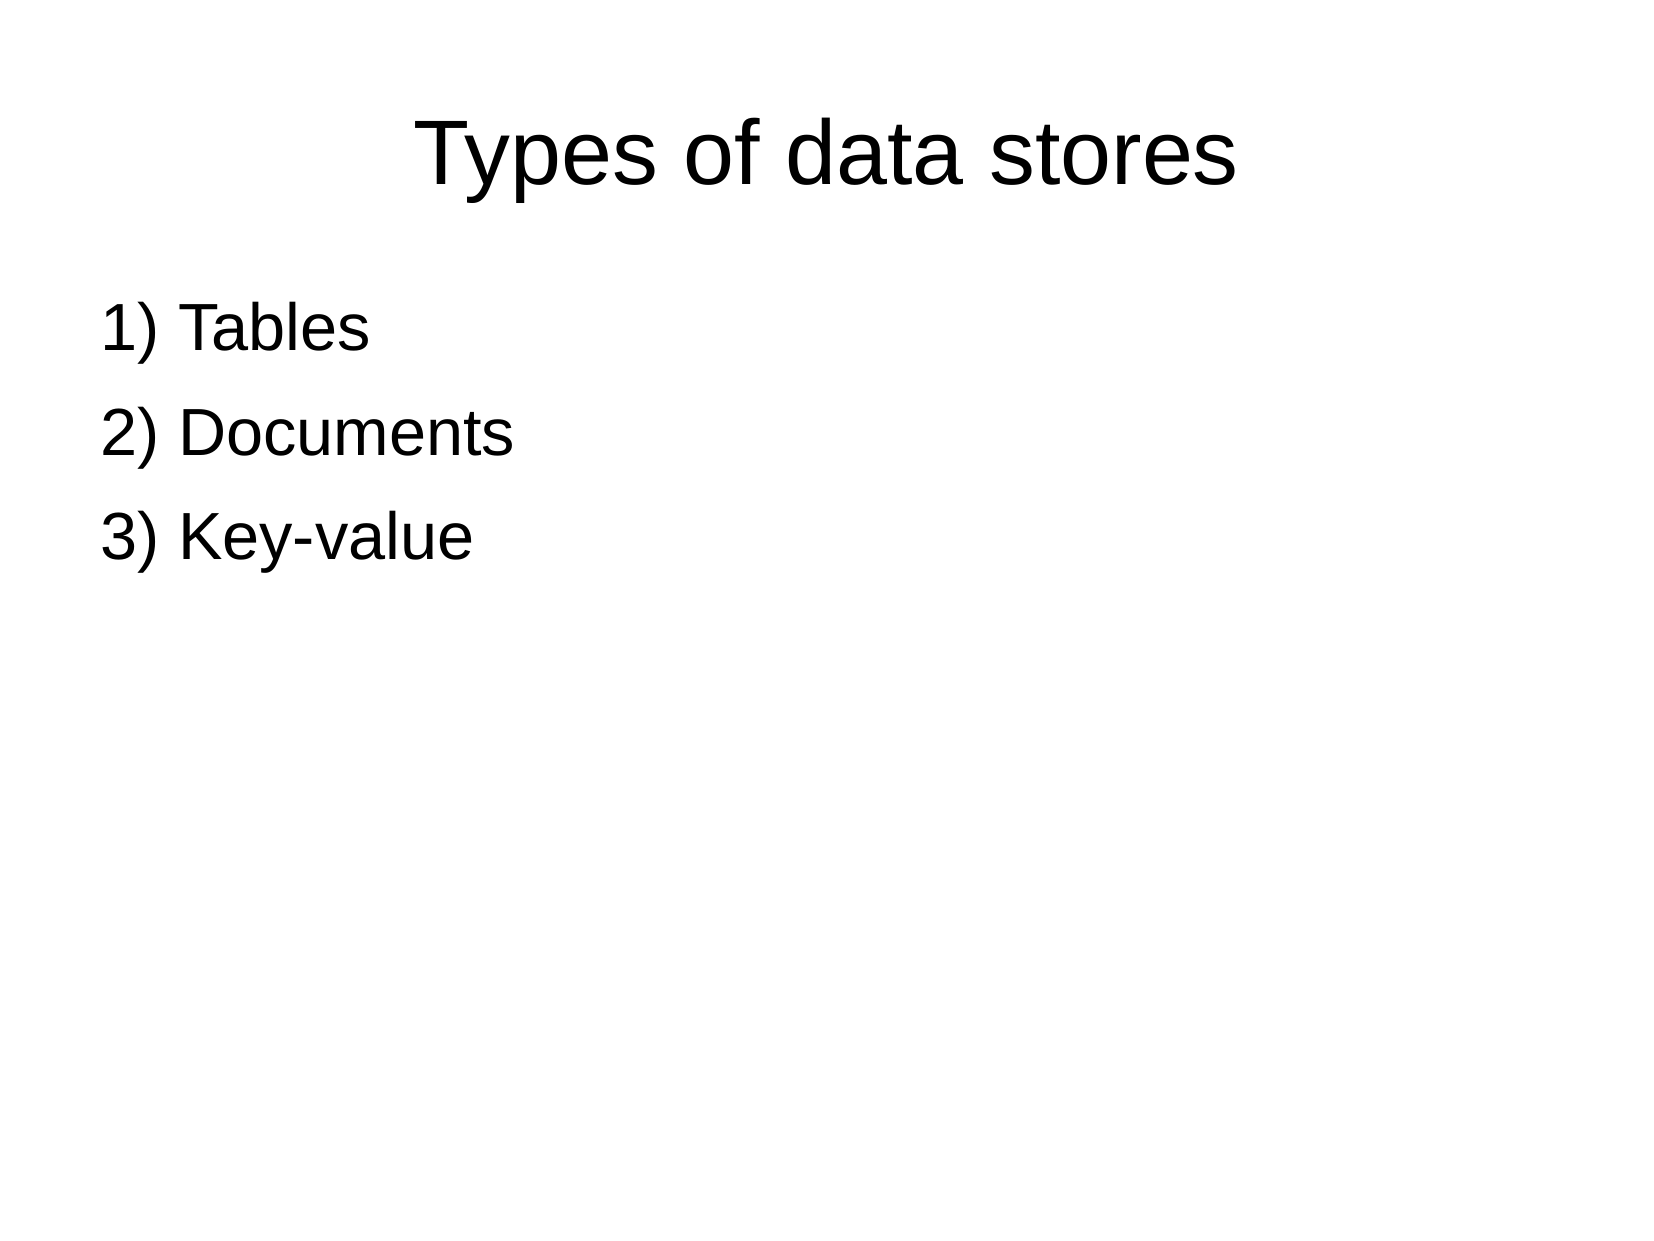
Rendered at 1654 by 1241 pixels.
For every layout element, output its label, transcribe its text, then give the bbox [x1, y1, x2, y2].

list Tables Documents Key-value [82, 290, 1571, 1010]
title Types of data stores [82, 49, 1571, 257]
